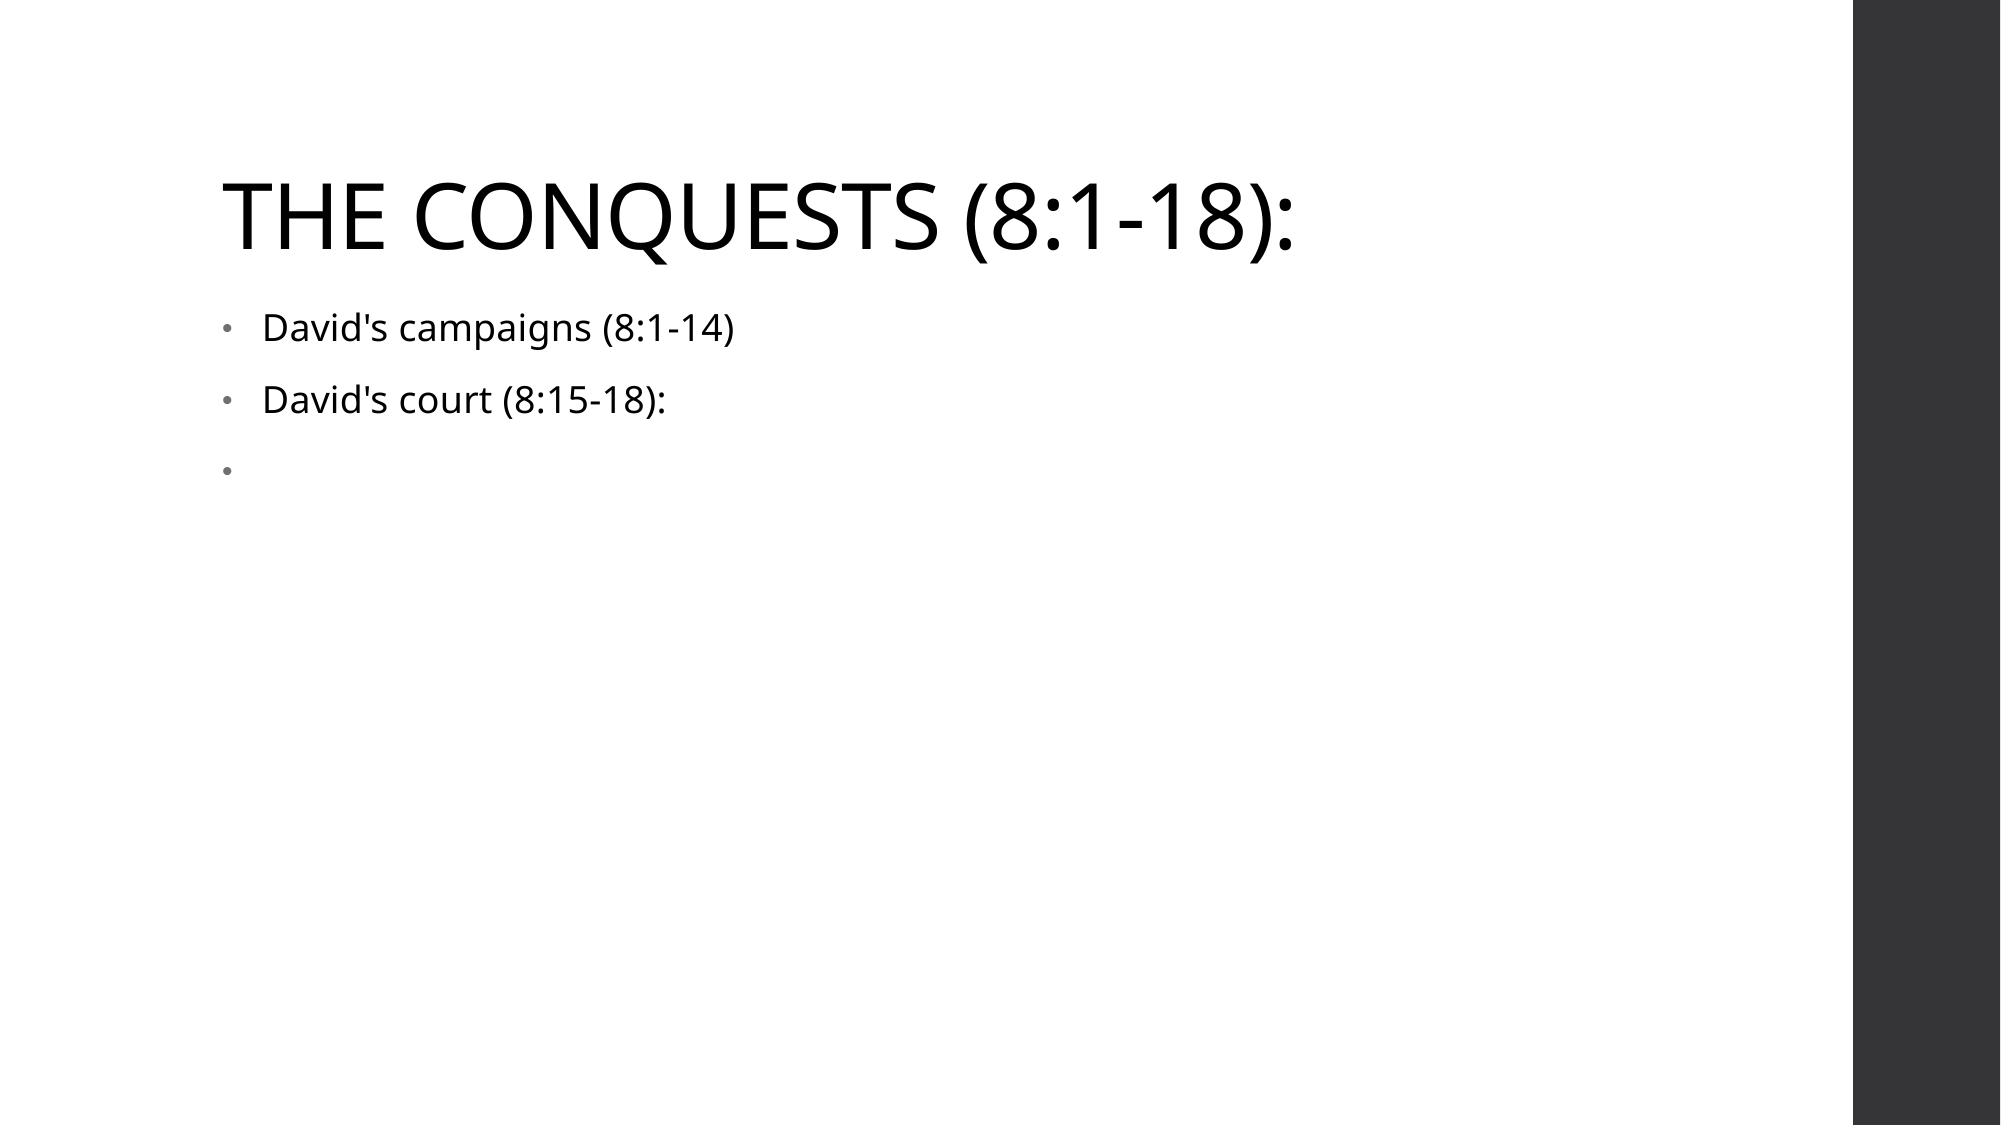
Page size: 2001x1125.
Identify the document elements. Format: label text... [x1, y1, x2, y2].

title THE CONQUESTS (8:1-18): [206, 60, 1797, 278]
list David's campaigns (8:1-14) David's court (8:15-18): [206, 299, 1617, 1014]
